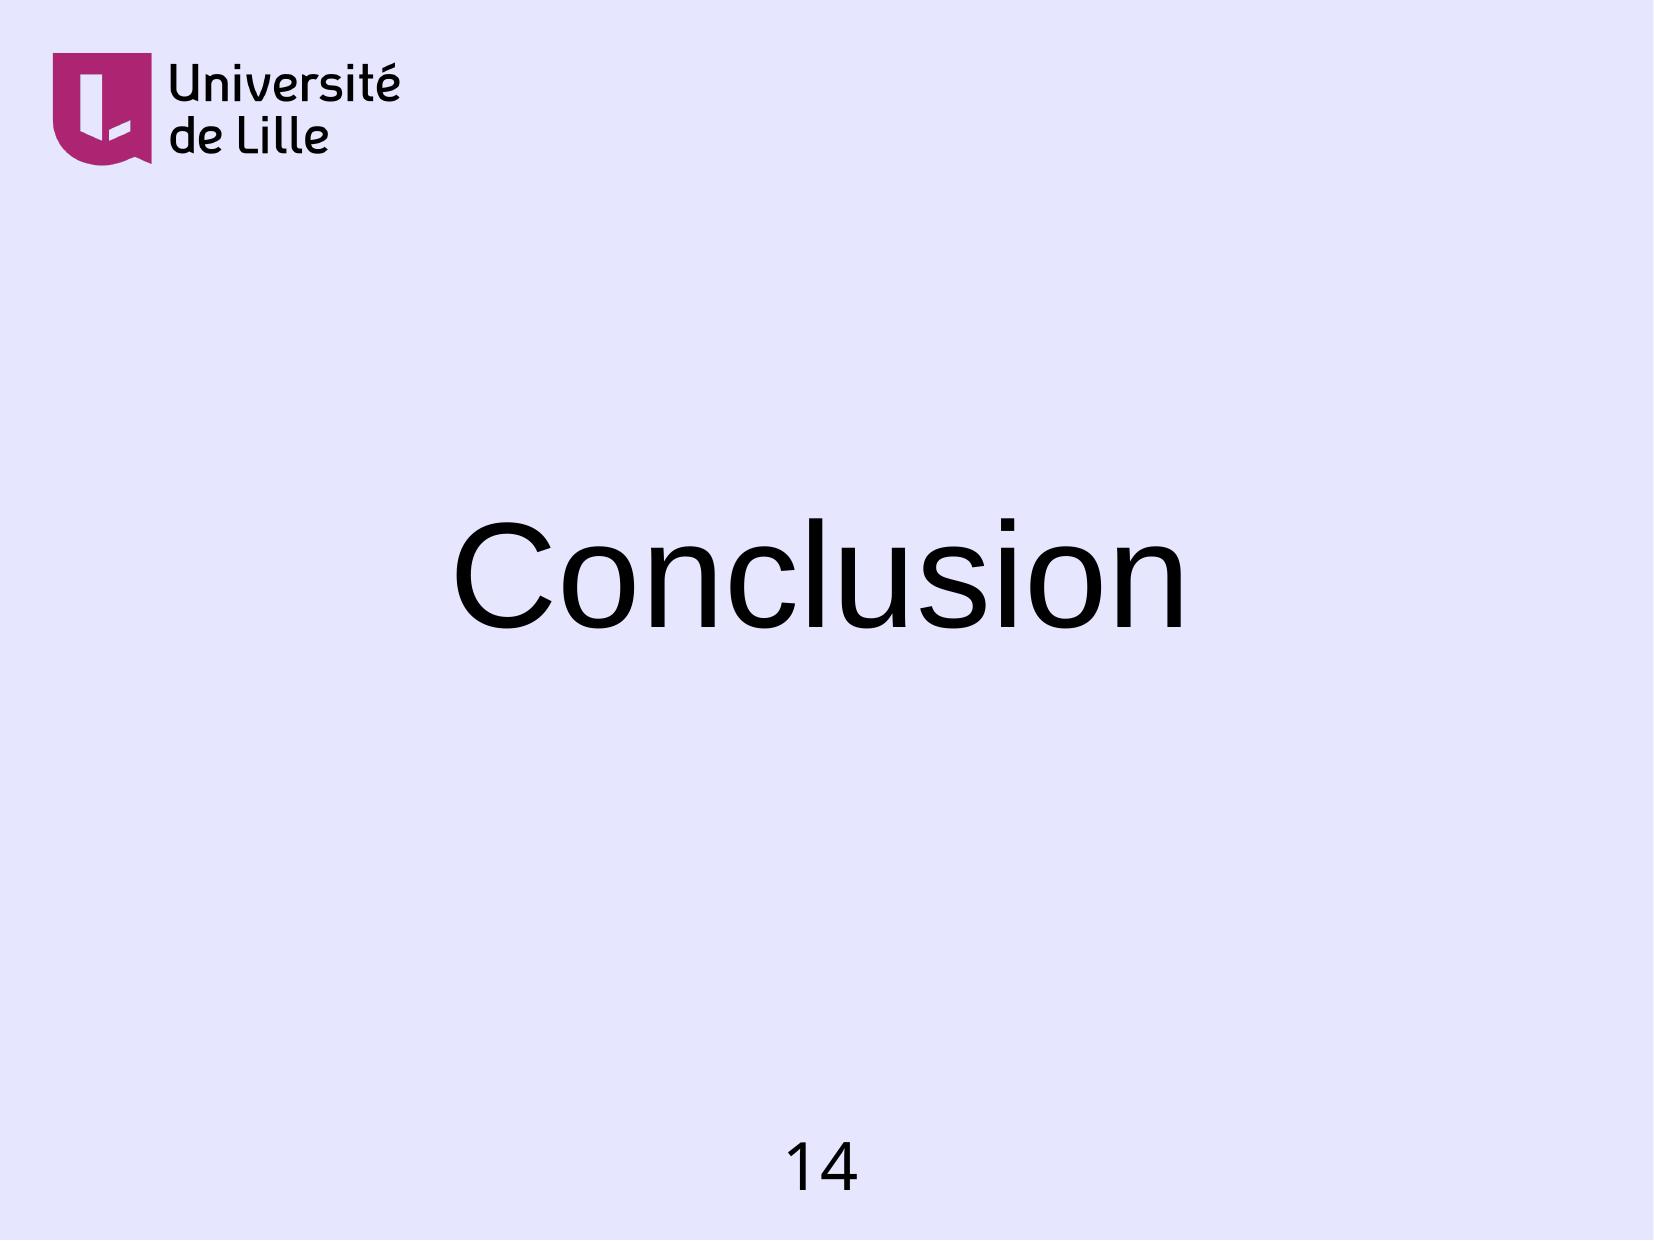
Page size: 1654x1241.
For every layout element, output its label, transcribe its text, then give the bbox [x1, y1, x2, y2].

text_box Conclusion [389, 484, 1252, 683]
footer 14 [541, 1130, 1100, 1197]
picture [3, 5, 449, 213]
